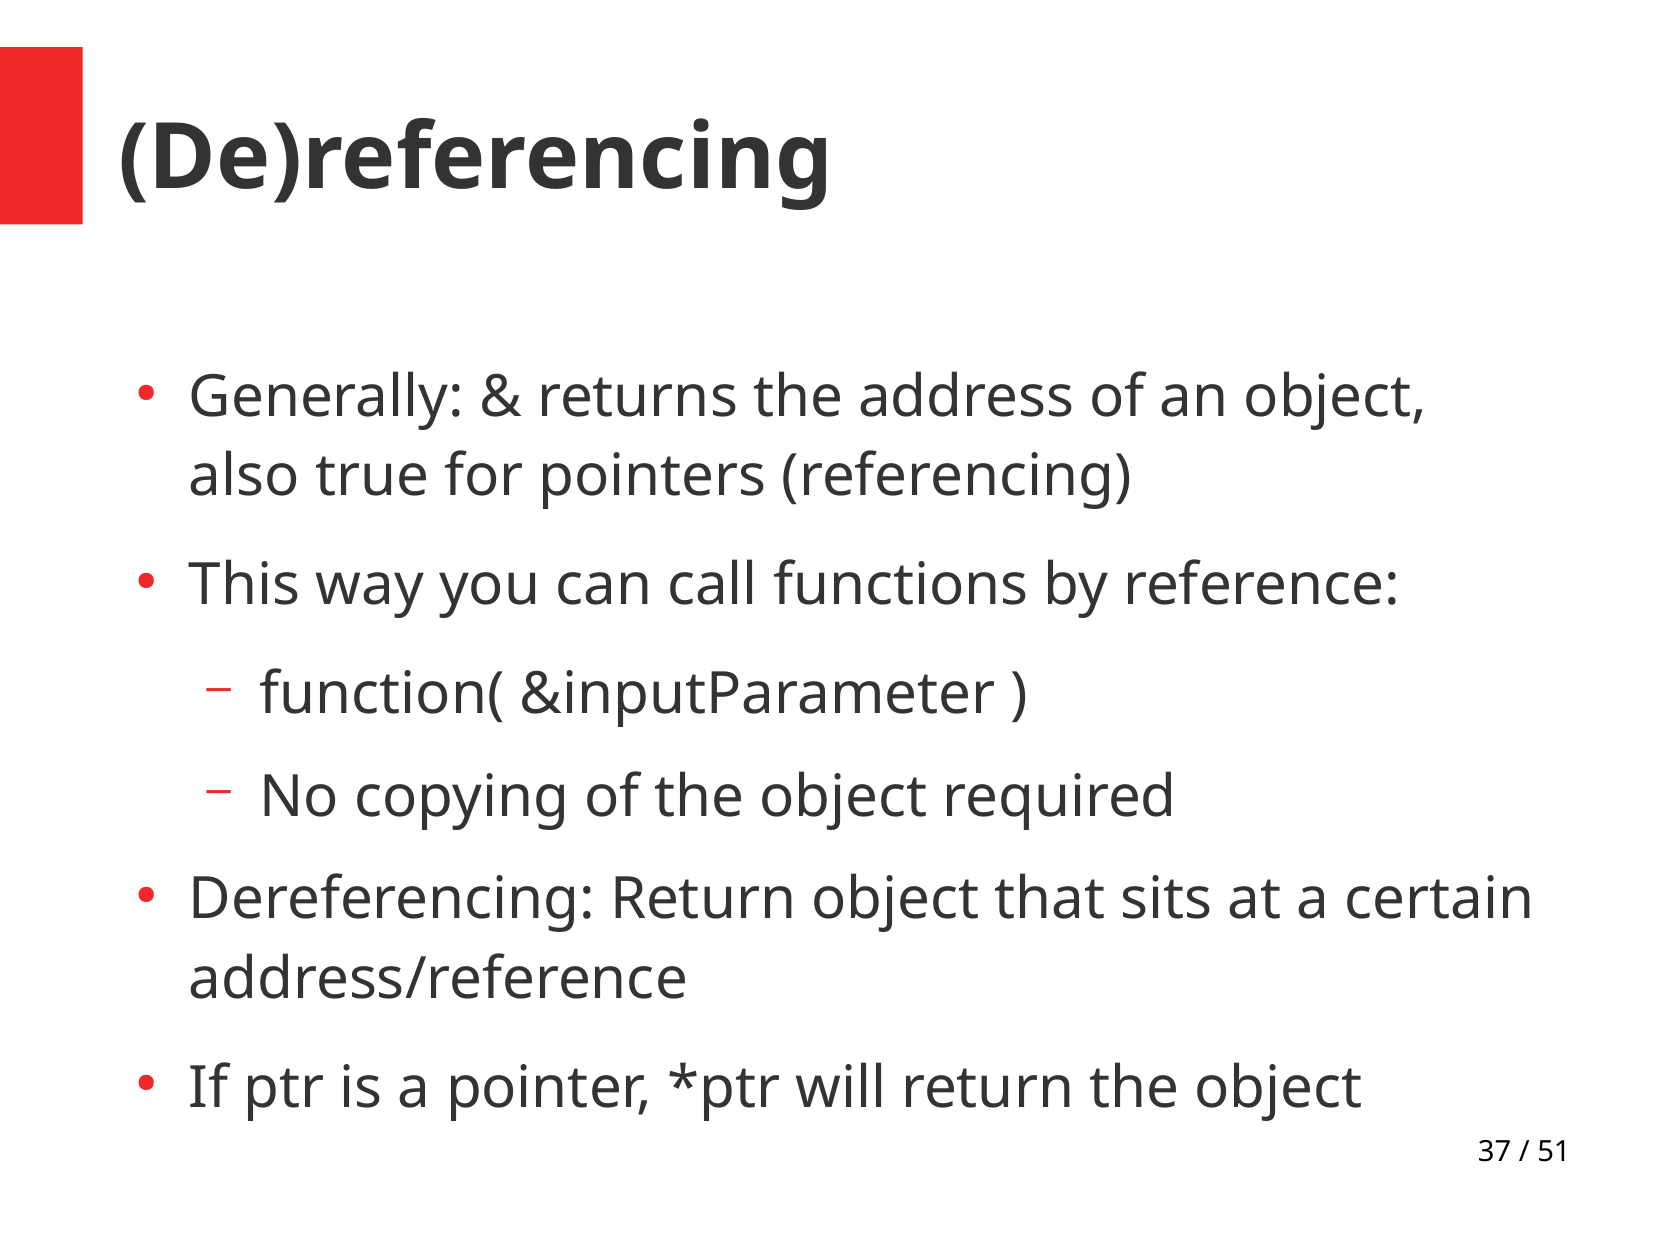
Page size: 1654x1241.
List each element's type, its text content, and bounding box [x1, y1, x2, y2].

title (De)referencing [118, 49, 1571, 257]
list Generally: & returns the address of an object, also true for pointers (referencing) This way you can call functions by reference: function( &inputParameter ) No copying of the object required Dereferencing: Return object that sits at a certain address/reference If ptr is a pointer, *ptr will return the object [118, 354, 1536, 1074]
